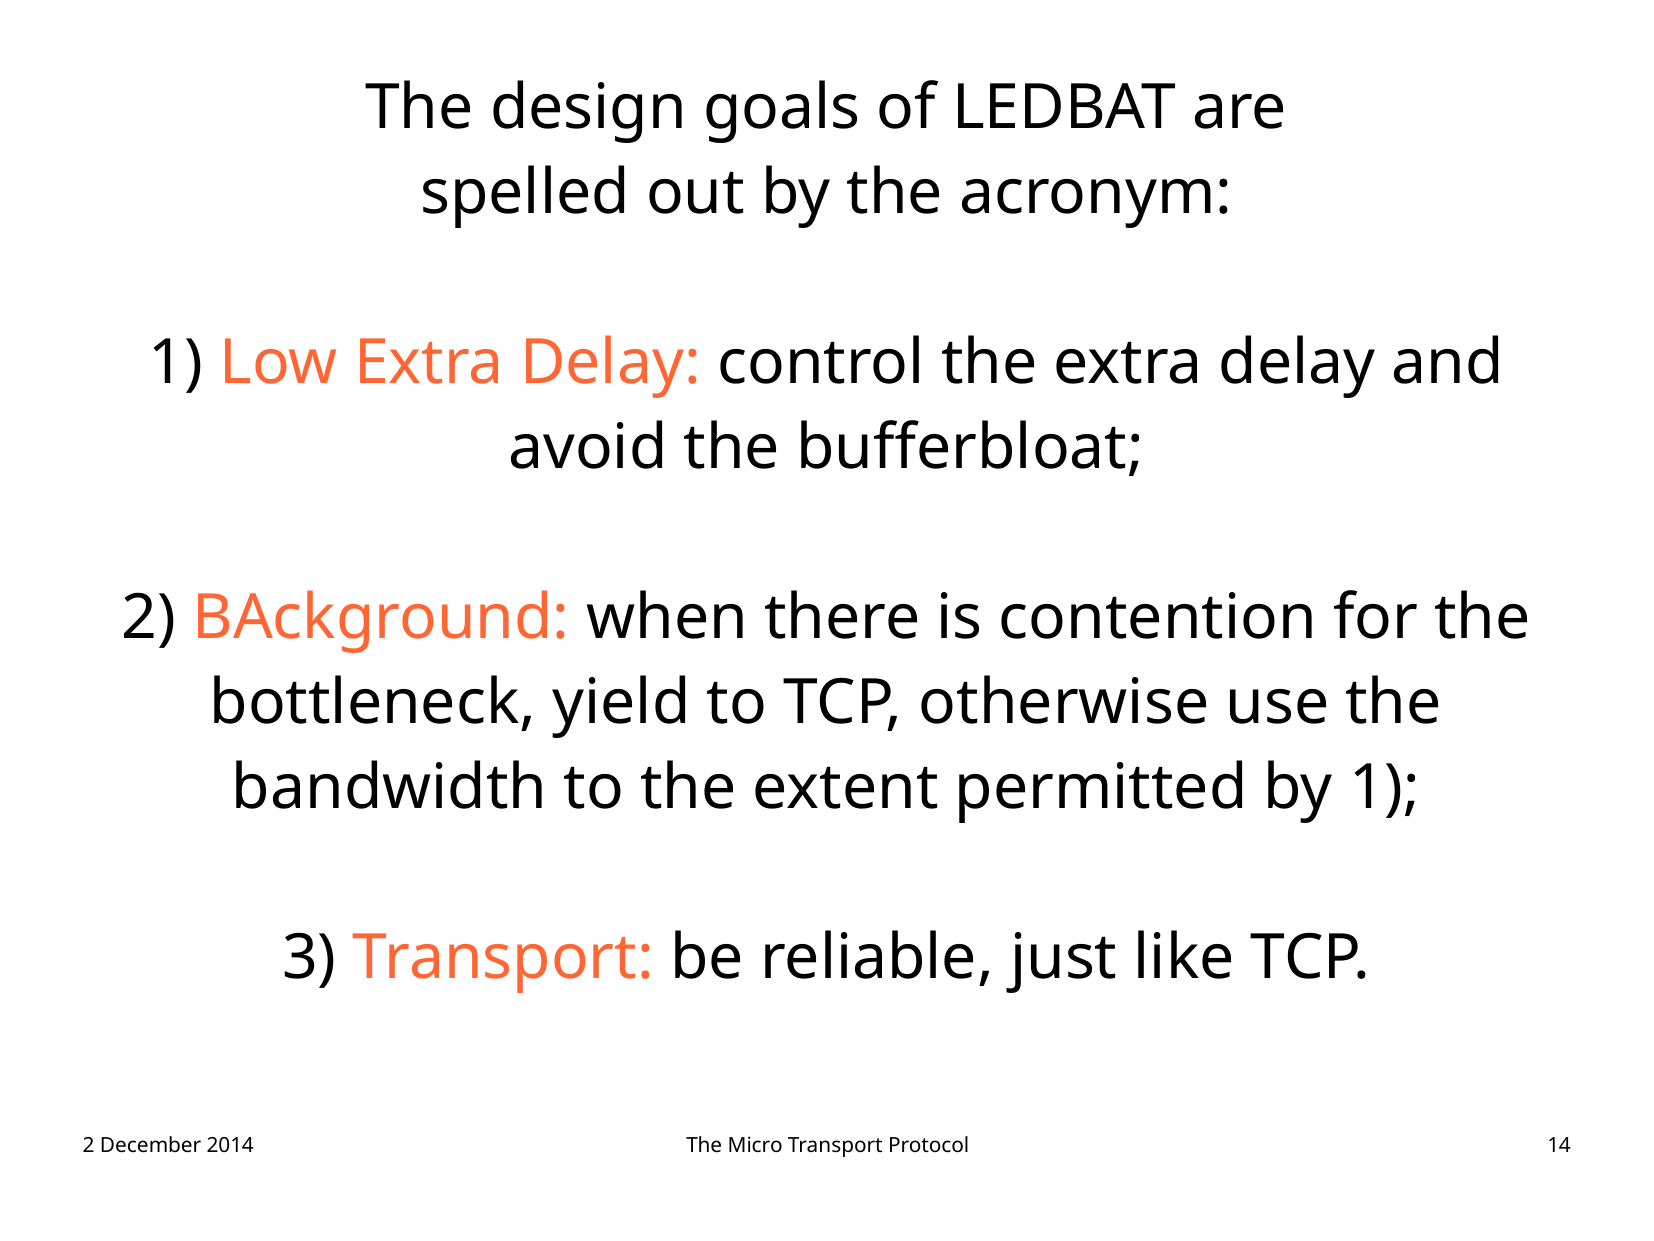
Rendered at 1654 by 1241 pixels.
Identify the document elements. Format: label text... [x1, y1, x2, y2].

subtitle The design goals of LEDBAT are spelled out by the acronym: 1) Low Extra Delay: control the extra delay and avoid the bufferbloat; 2) BAckground: when there is contention for the bottleneck, yield to TCP, otherwise use the bandwidth to the extent permitted by 1); 3) Transport: be reliable, just like TCP. [82, 49, 1571, 1010]
